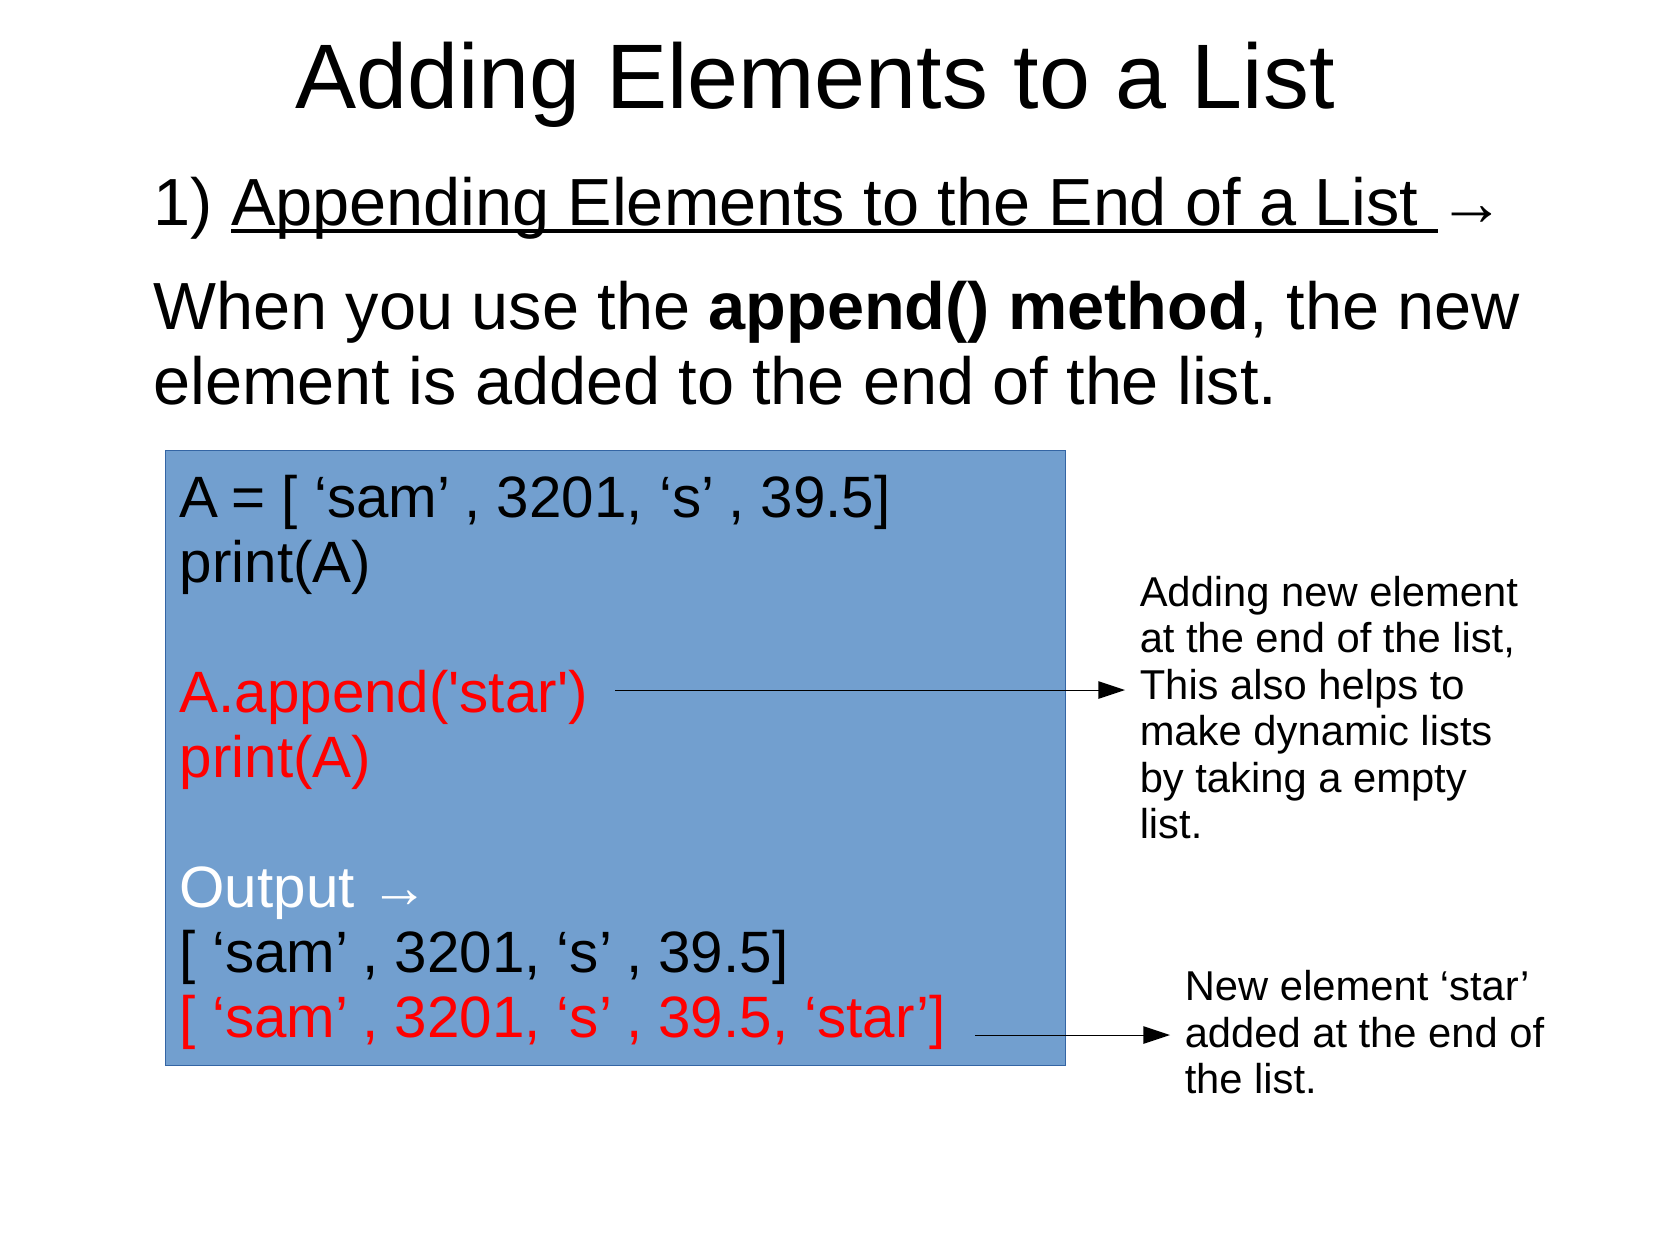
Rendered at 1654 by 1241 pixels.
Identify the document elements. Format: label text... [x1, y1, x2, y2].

list 1) Appending Elements to the End of a List → When you use the append() method, the new element is added to the end of the list. [82, 165, 1571, 885]
text_box New element ‘star’ added at the end of the list. [1170, 955, 1621, 1141]
text_box Adding new element at the end of the list, This also helps to make dynamic lists by taking a empty list. [1125, 561, 1546, 856]
text_box A = [ ‘sam’ , 3201, ‘s’ , 39.5] print(A) A.append('star') print(A) Output → [ ‘sam’ , 3201, ‘s’ , 39.5] [ ‘sam’ , 3201, ‘s’ , 39.5, ‘star’] [165, 450, 1066, 1066]
title Adding Elements to a List [71, 0, 1561, 181]
